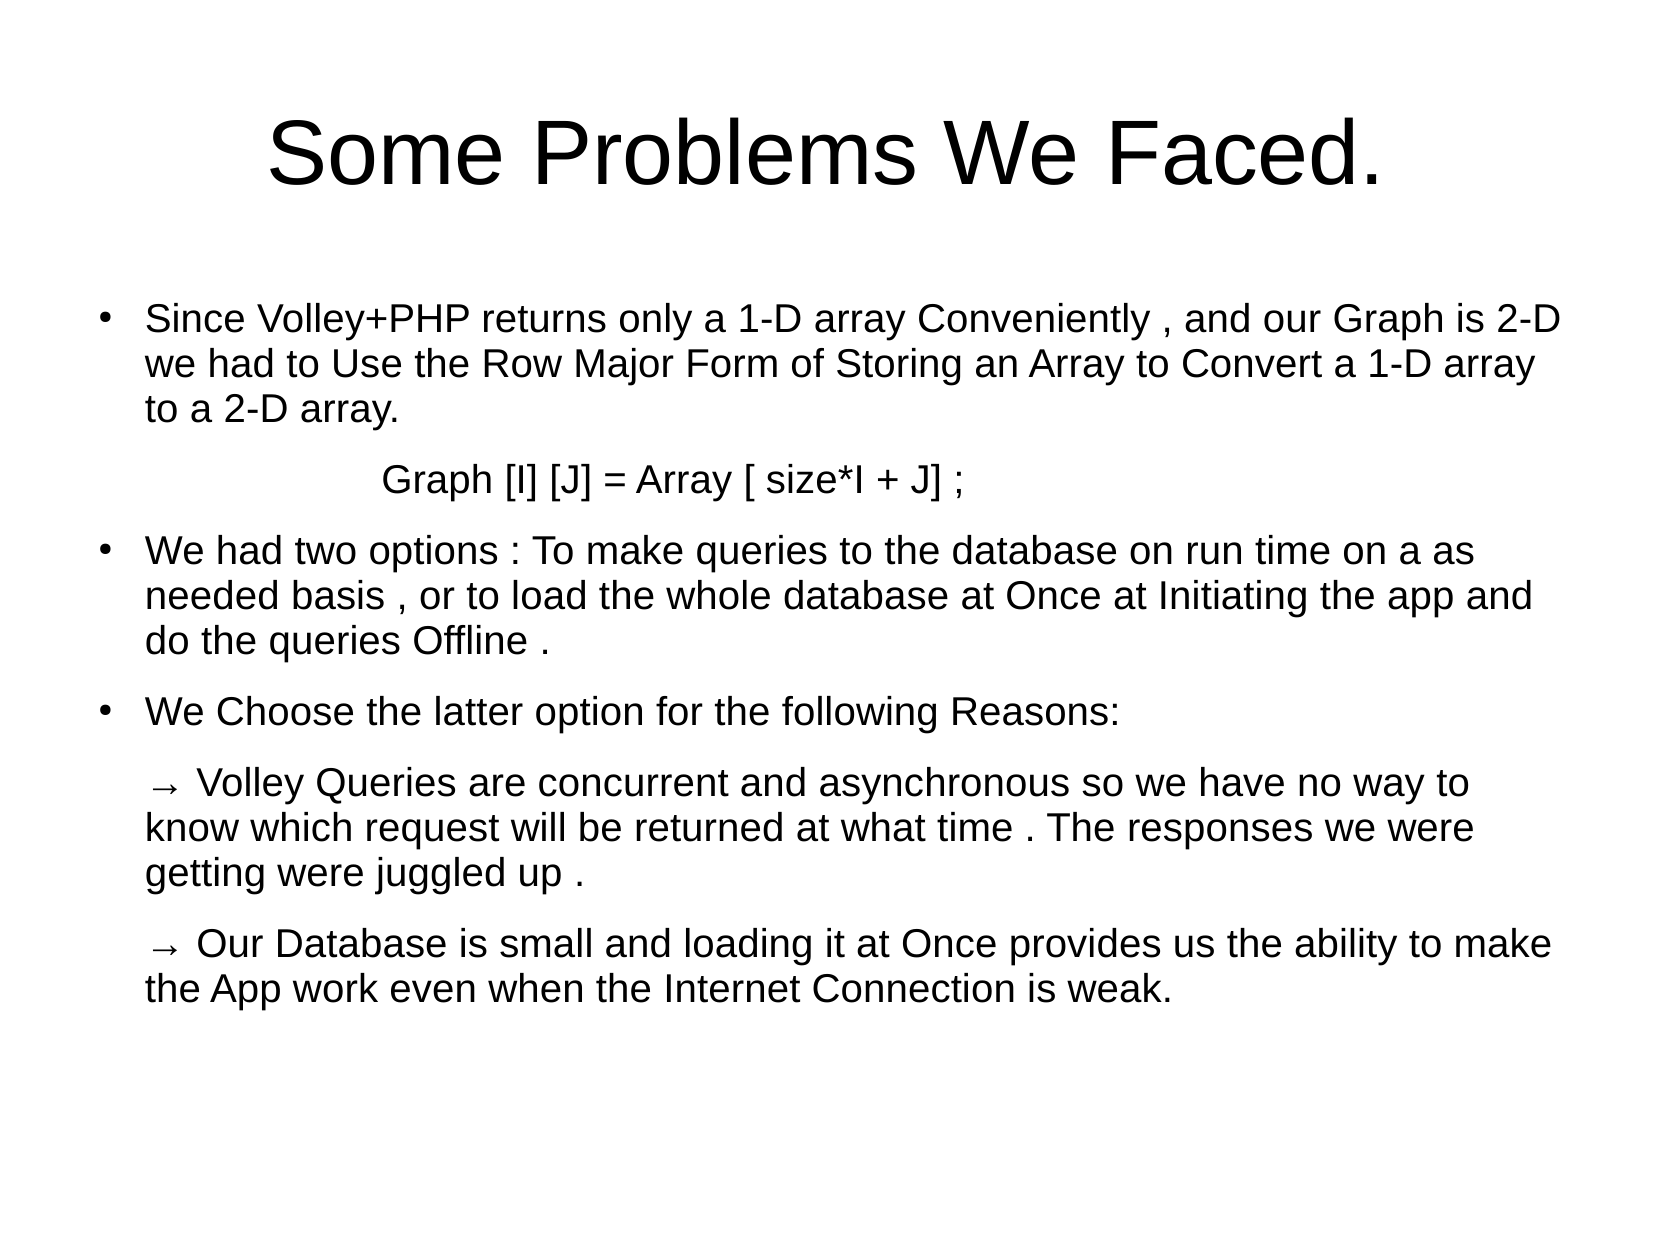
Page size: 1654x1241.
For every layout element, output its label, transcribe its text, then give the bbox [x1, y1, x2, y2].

list Since Volley+PHP returns only a 1-D array Conveniently , and our Graph is 2-D we had to Use the Row Major Form of Storing an Array to Convert a 1-D array to a 2-D array. Graph [I] [J] = Array [ size*I + J] ; We had two options : To make queries to the database on run time on a as needed basis , or to load the whole database at Once at Initiating the app and do the queries Offline . We Choose the latter option for the following Reasons: → Volley Queries are concurrent and asynchronous so we have no way to know which request will be returned at what time . The responses we were getting were juggled up . → Our Database is small and loading it at Once provides us the ability to make the App work even when the Internet Connection is weak. [82, 296, 1571, 1016]
title Some Problems We Faced. [82, 49, 1571, 257]
